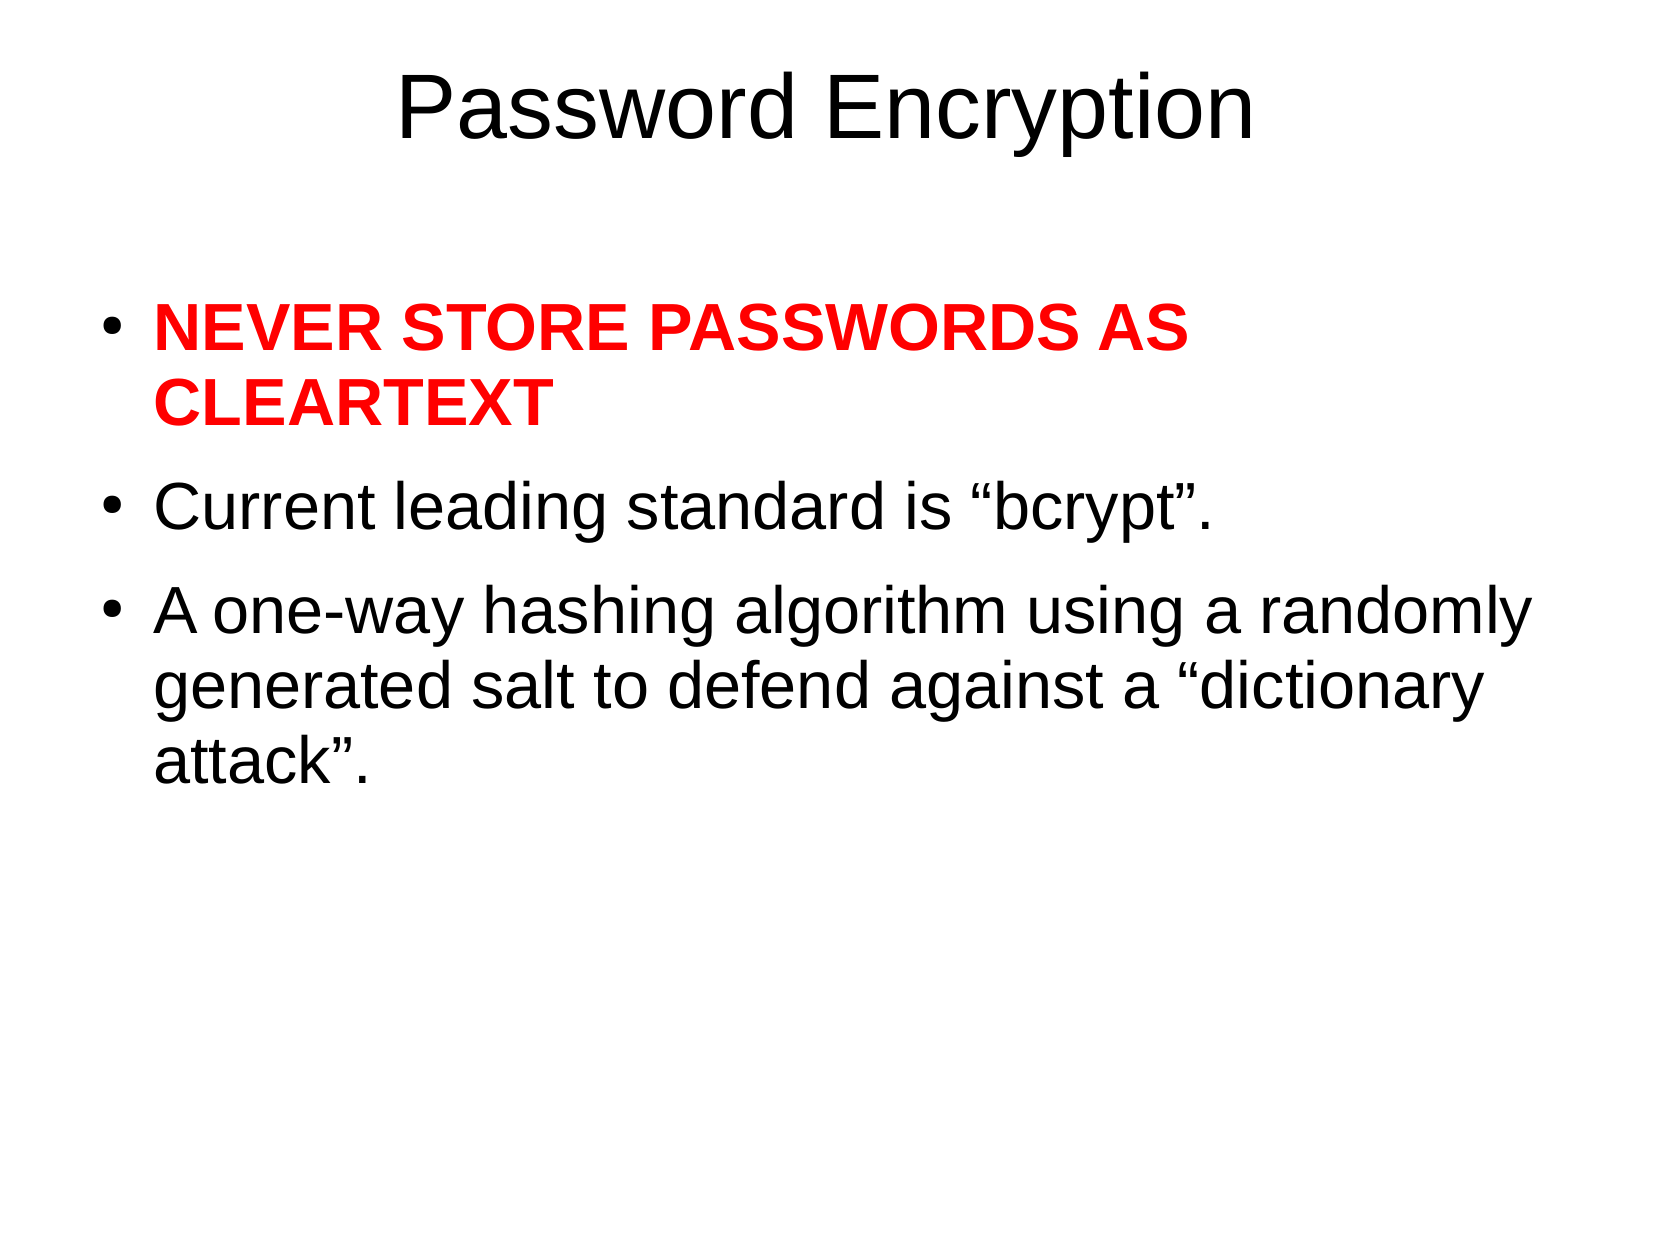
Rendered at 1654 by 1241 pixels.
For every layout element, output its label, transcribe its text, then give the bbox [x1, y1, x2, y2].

list NEVER STORE PASSWORDS AS CLEARTEXT Current leading standard is “bcrypt”. A one-way hashing algorithm using a randomly generated salt to defend against a “dictionary attack”. [82, 290, 1571, 1010]
title Password Encryption [82, 2, 1571, 211]
